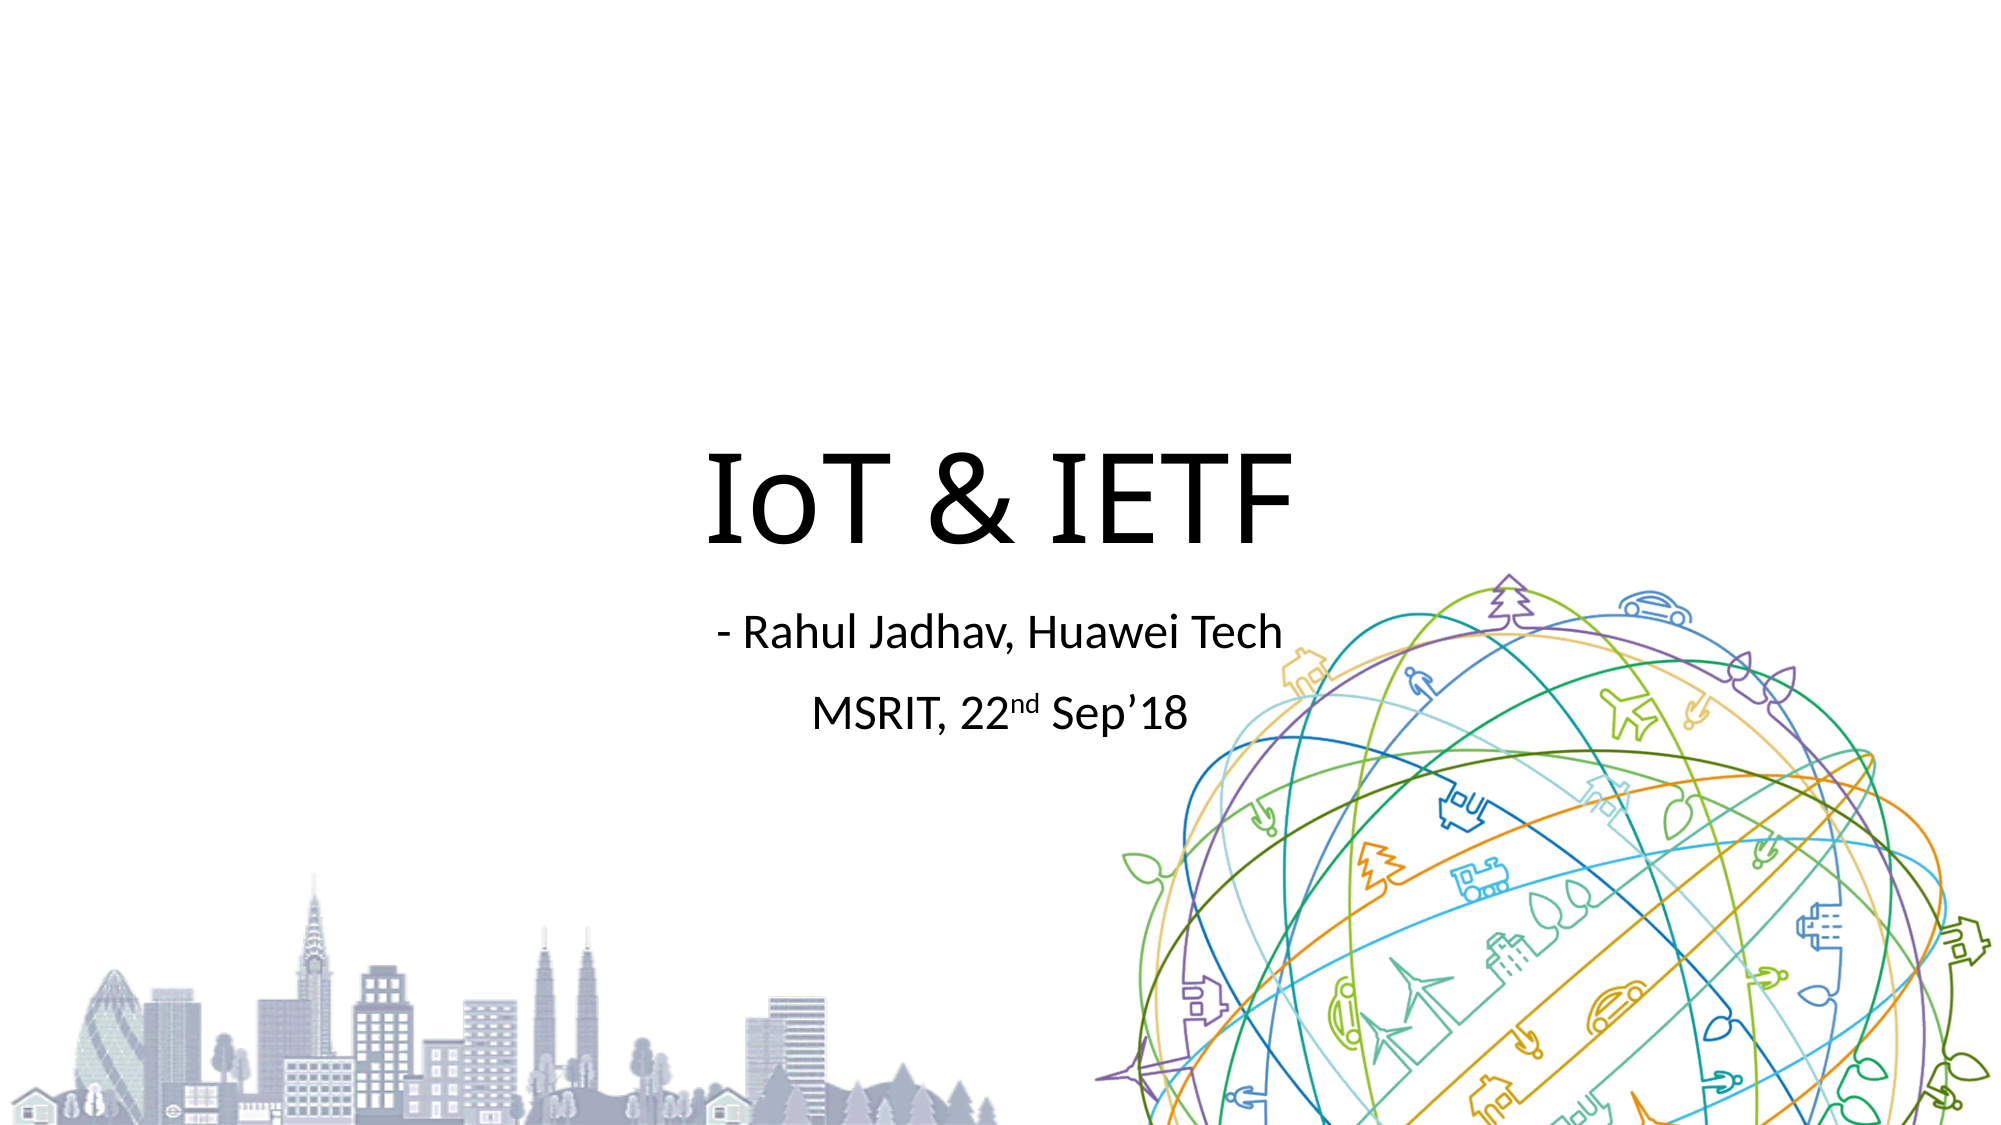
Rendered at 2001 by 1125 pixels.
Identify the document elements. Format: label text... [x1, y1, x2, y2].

picture [1084, 567, 2000, 1125]
title IoT & IETF [249, 184, 1750, 576]
picture [1, 859, 1012, 1125]
subtitle - Rahul Jadhav, Huawei Tech MSRIT, 22nd Sep’18 [249, 590, 1084, 863]
